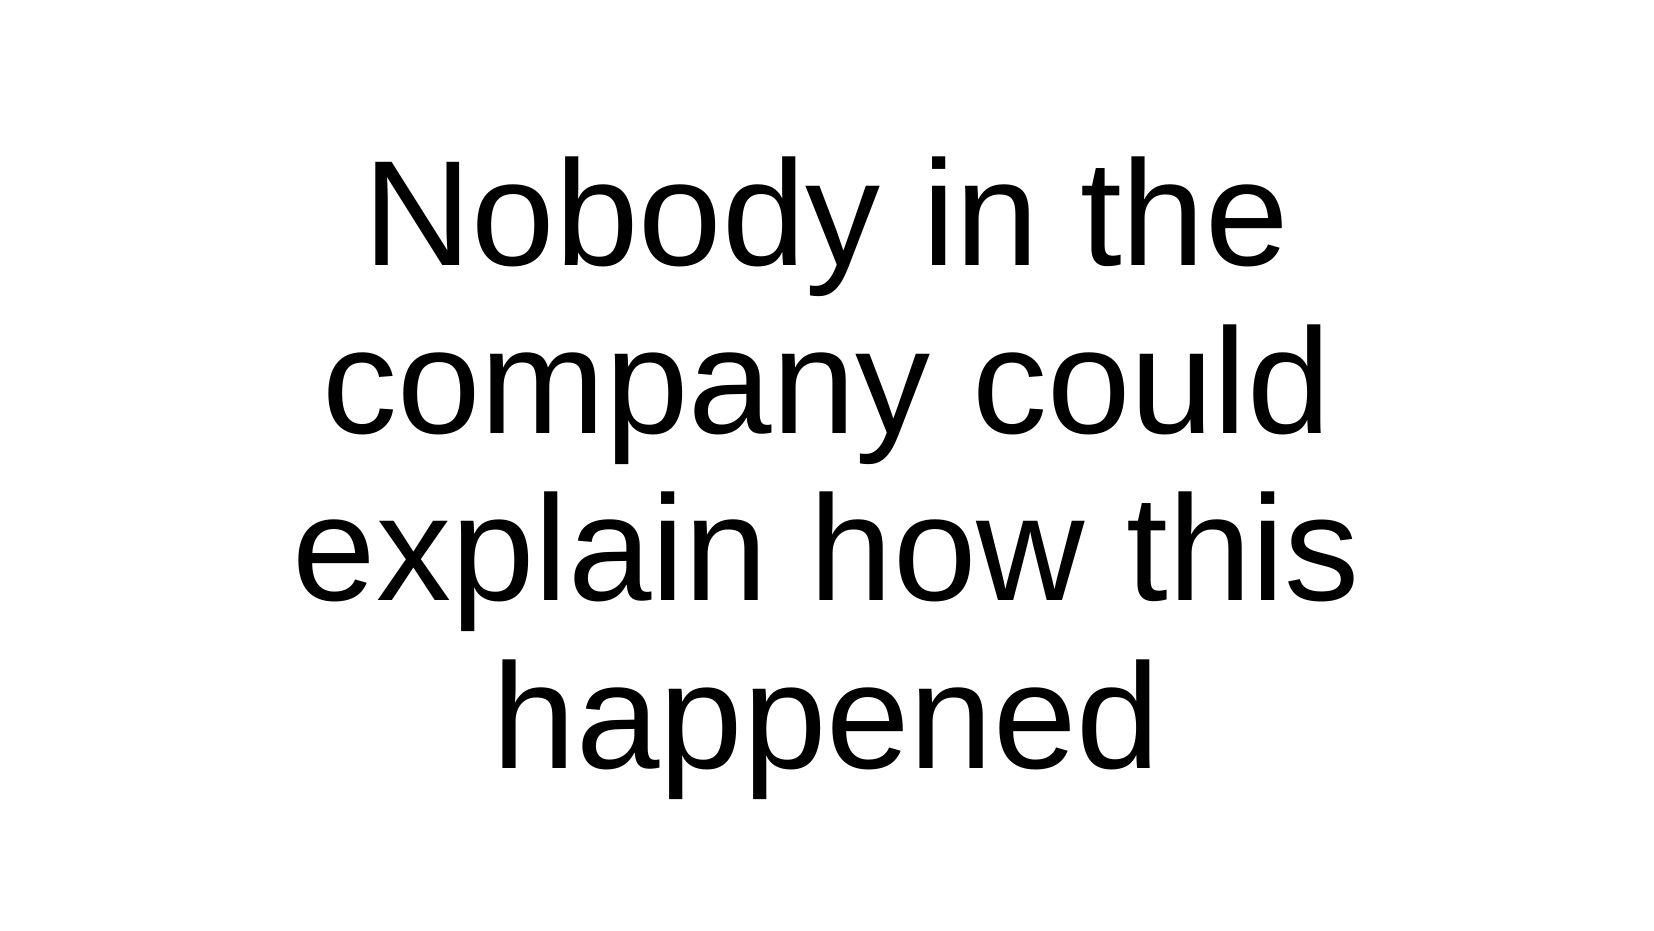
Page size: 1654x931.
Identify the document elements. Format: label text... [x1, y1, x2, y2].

title Nobody in the company could explain how this happened [73, 41, 1581, 890]
